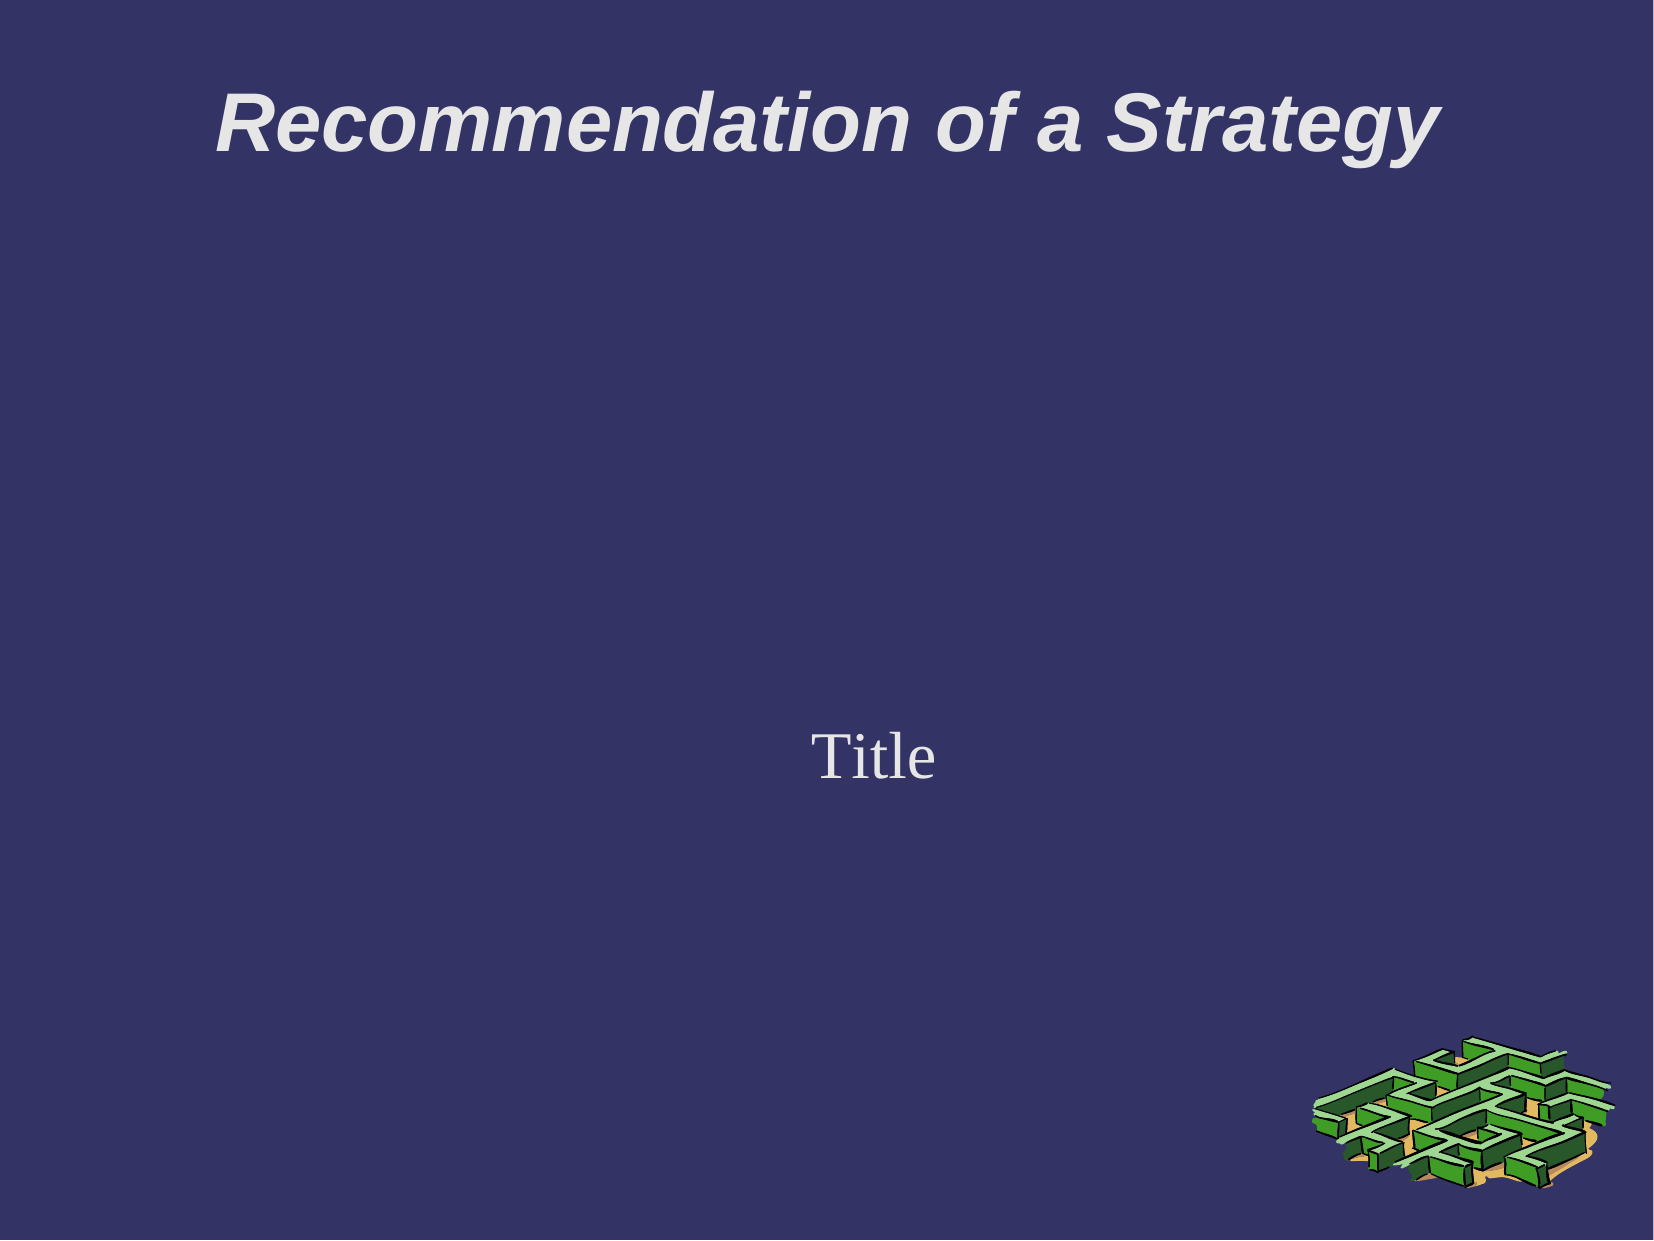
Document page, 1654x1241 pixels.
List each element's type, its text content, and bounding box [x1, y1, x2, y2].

subtitle Title [178, 364, 1570, 1147]
title Recommendation of a Strategy [121, 19, 1534, 227]
